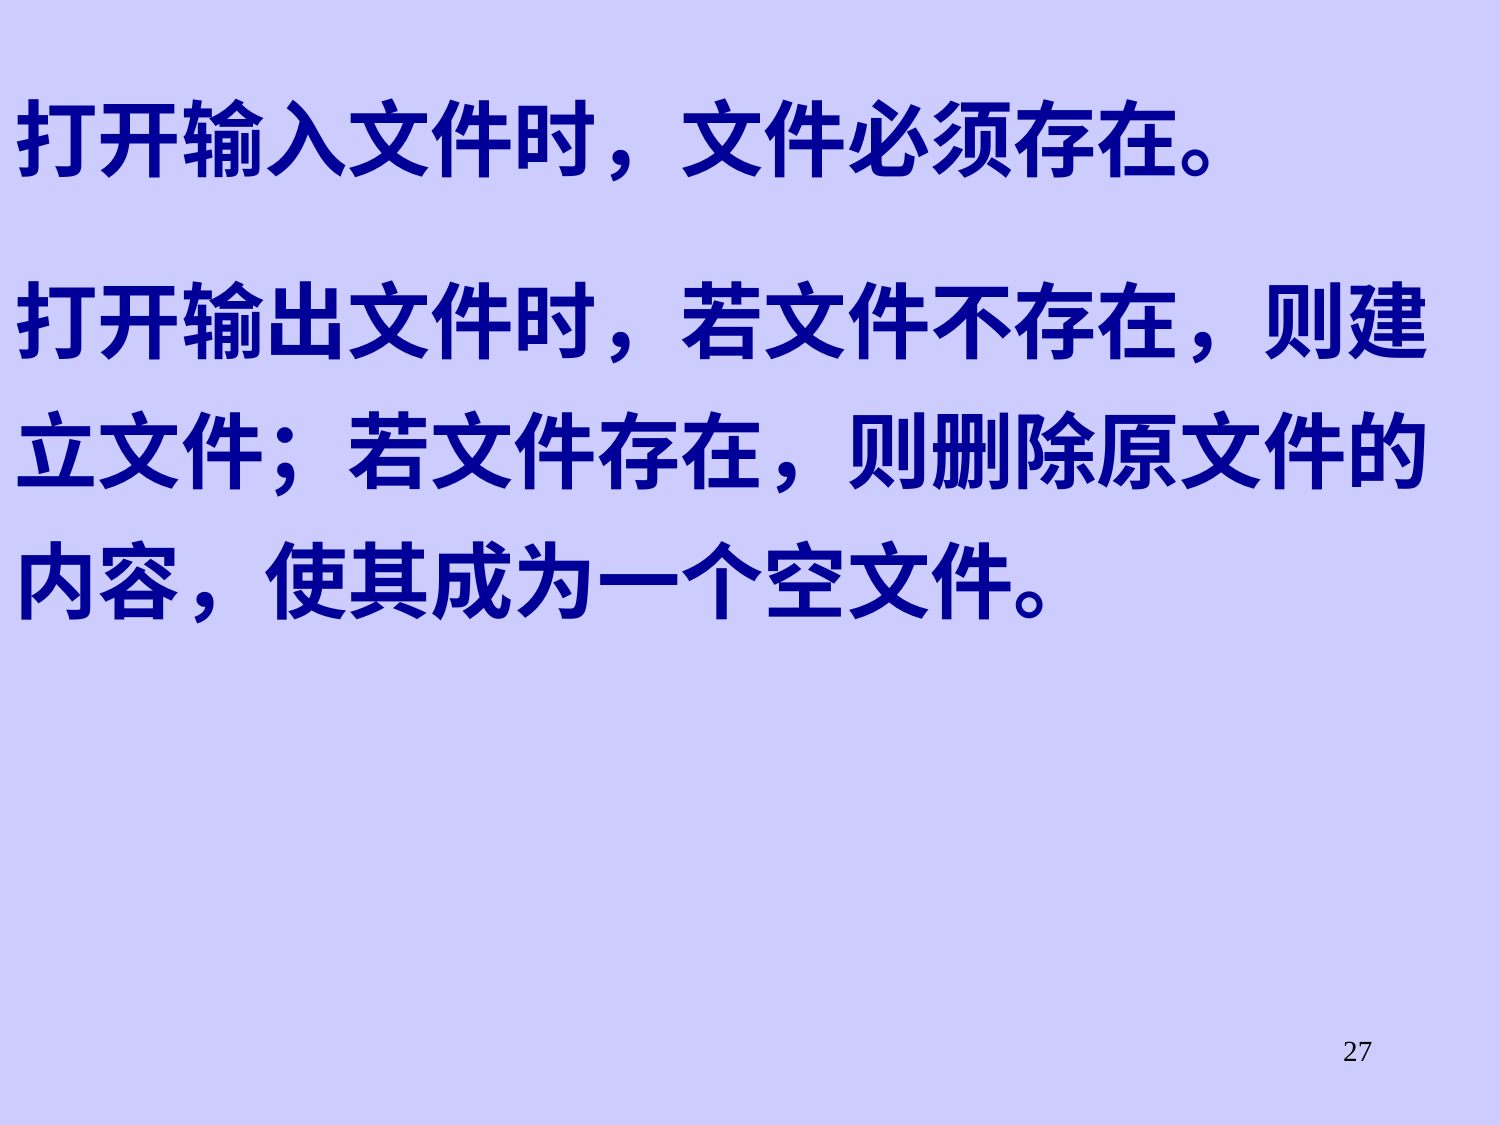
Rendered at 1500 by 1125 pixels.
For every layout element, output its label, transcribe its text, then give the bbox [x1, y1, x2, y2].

text_box <编号> [1074, 1025, 1388, 1101]
text_box 打开输入文件时，文件必须存在。 打开输出文件时，若文件不存在，则建立文件；若文件存在，则删除原文件的内容，使其成为一个空文件。 [0, 49, 1500, 638]
